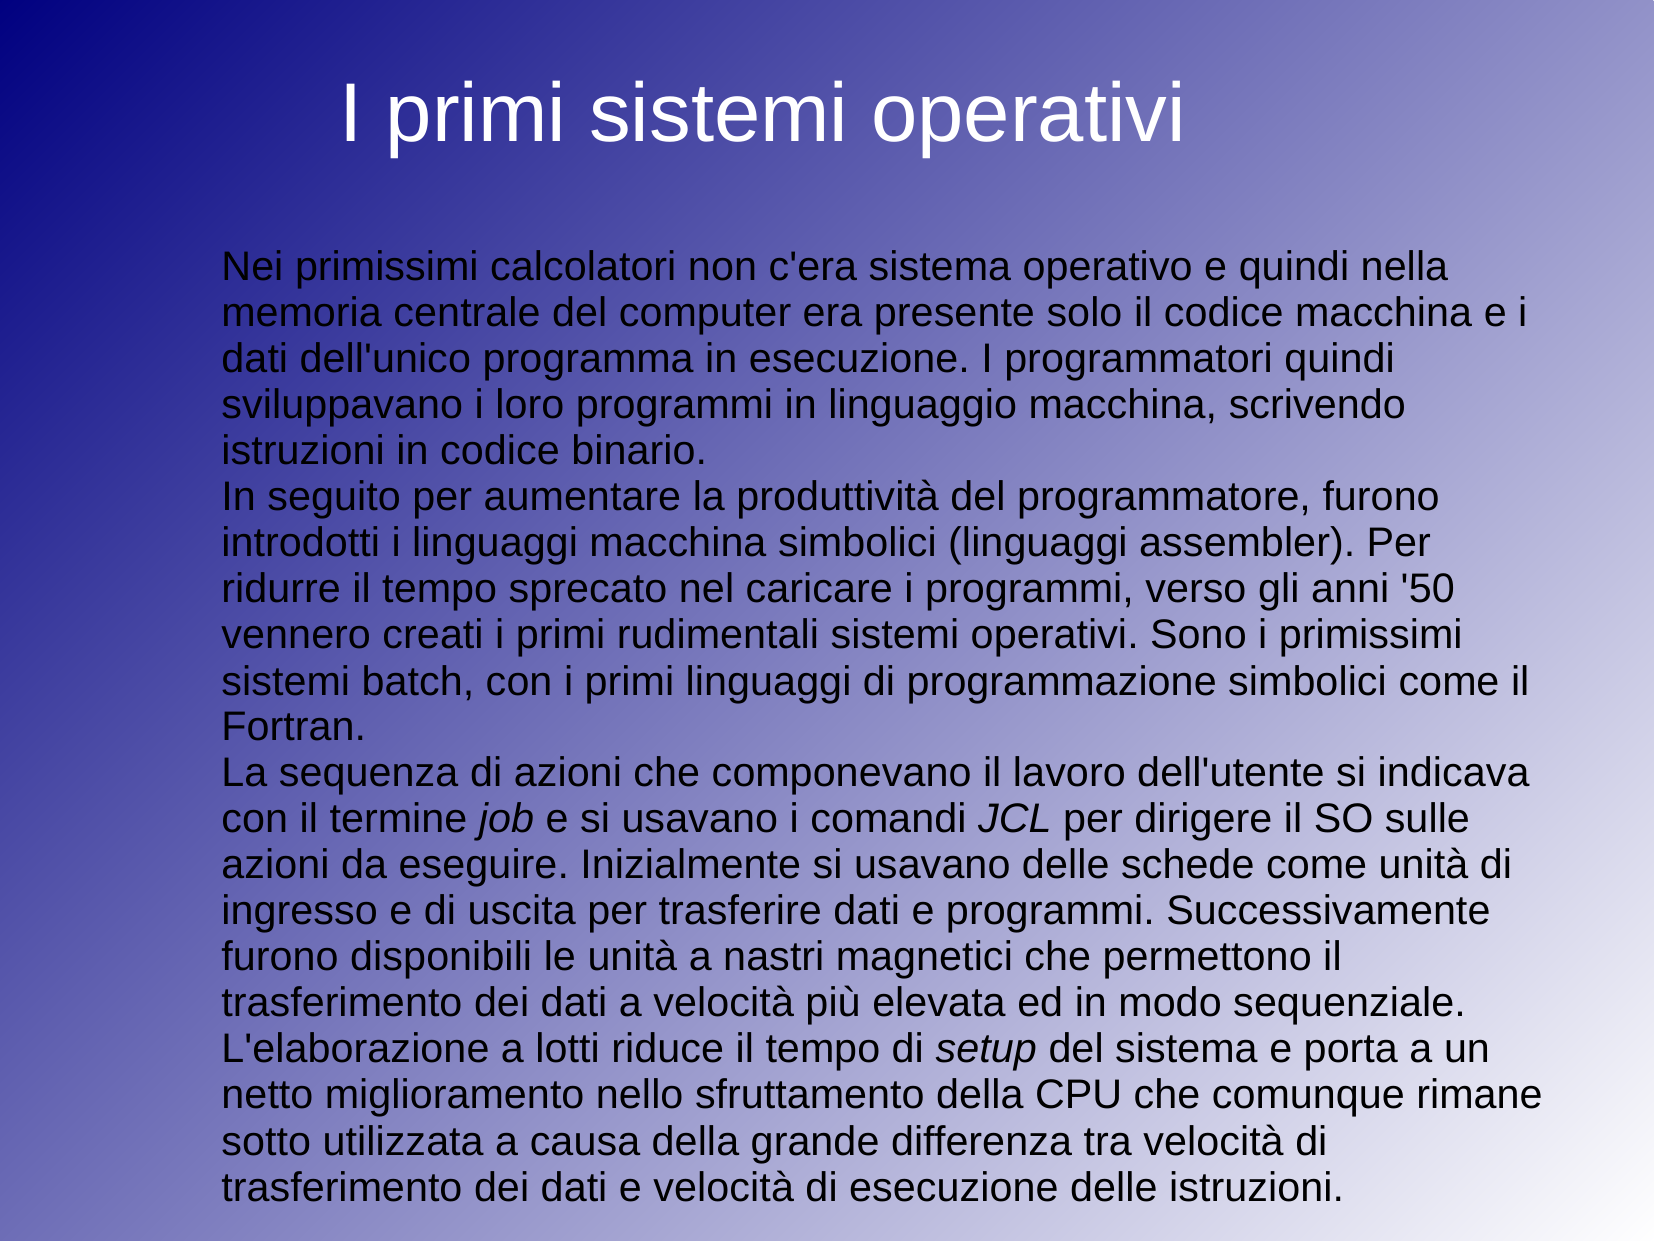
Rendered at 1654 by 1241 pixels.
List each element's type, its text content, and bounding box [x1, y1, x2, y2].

text_box Nei primissimi calcolatori non c'era sistema operativo e quindi nella memoria centrale del computer era presente solo il codice macchina e i dati dell'unico programma in esecuzione. I programmatori quindi sviluppavano i loro programmi in linguaggio macchina, scrivendo istruzioni in codice binario. In seguito per aumentare la produttività del programmatore, furono introdotti i linguaggi macchina simbolici (linguaggi assembler). Per ridurre il tempo sprecato nel caricare i programmi, verso gli anni '50 vennero creati i primi rudimentali sistemi operativi. Sono i primissimi sistemi batch, con i primi linguaggi di programmazione simbolici come il Fortran. La sequenza di azioni che componevano il lavoro dell'utente si indicava con il termine job e si usavano i comandi JCL per dirigere il SO sulle azioni da eseguire. Inizialmente si usavano delle schede come unità di ingresso e di uscita per trasferire dati e programmi. Successivamente furono disponibili le unità a nastri magnetici che permettono il trasferimento dei dati a velocità più elevata ed in modo sequenziale. L'elaborazione a lotti riduce il tempo di setup del sistema e porta a un netto miglioramento nello sfruttamento della CPU che comunque rimane sotto utilizzata a causa della grande differenza tra velocità di trasferimento dei dati e velocità di esecuzione delle istruzioni. [206, 236, 1565, 1218]
text_box I primi sistemi operativi [324, 59, 1270, 167]
